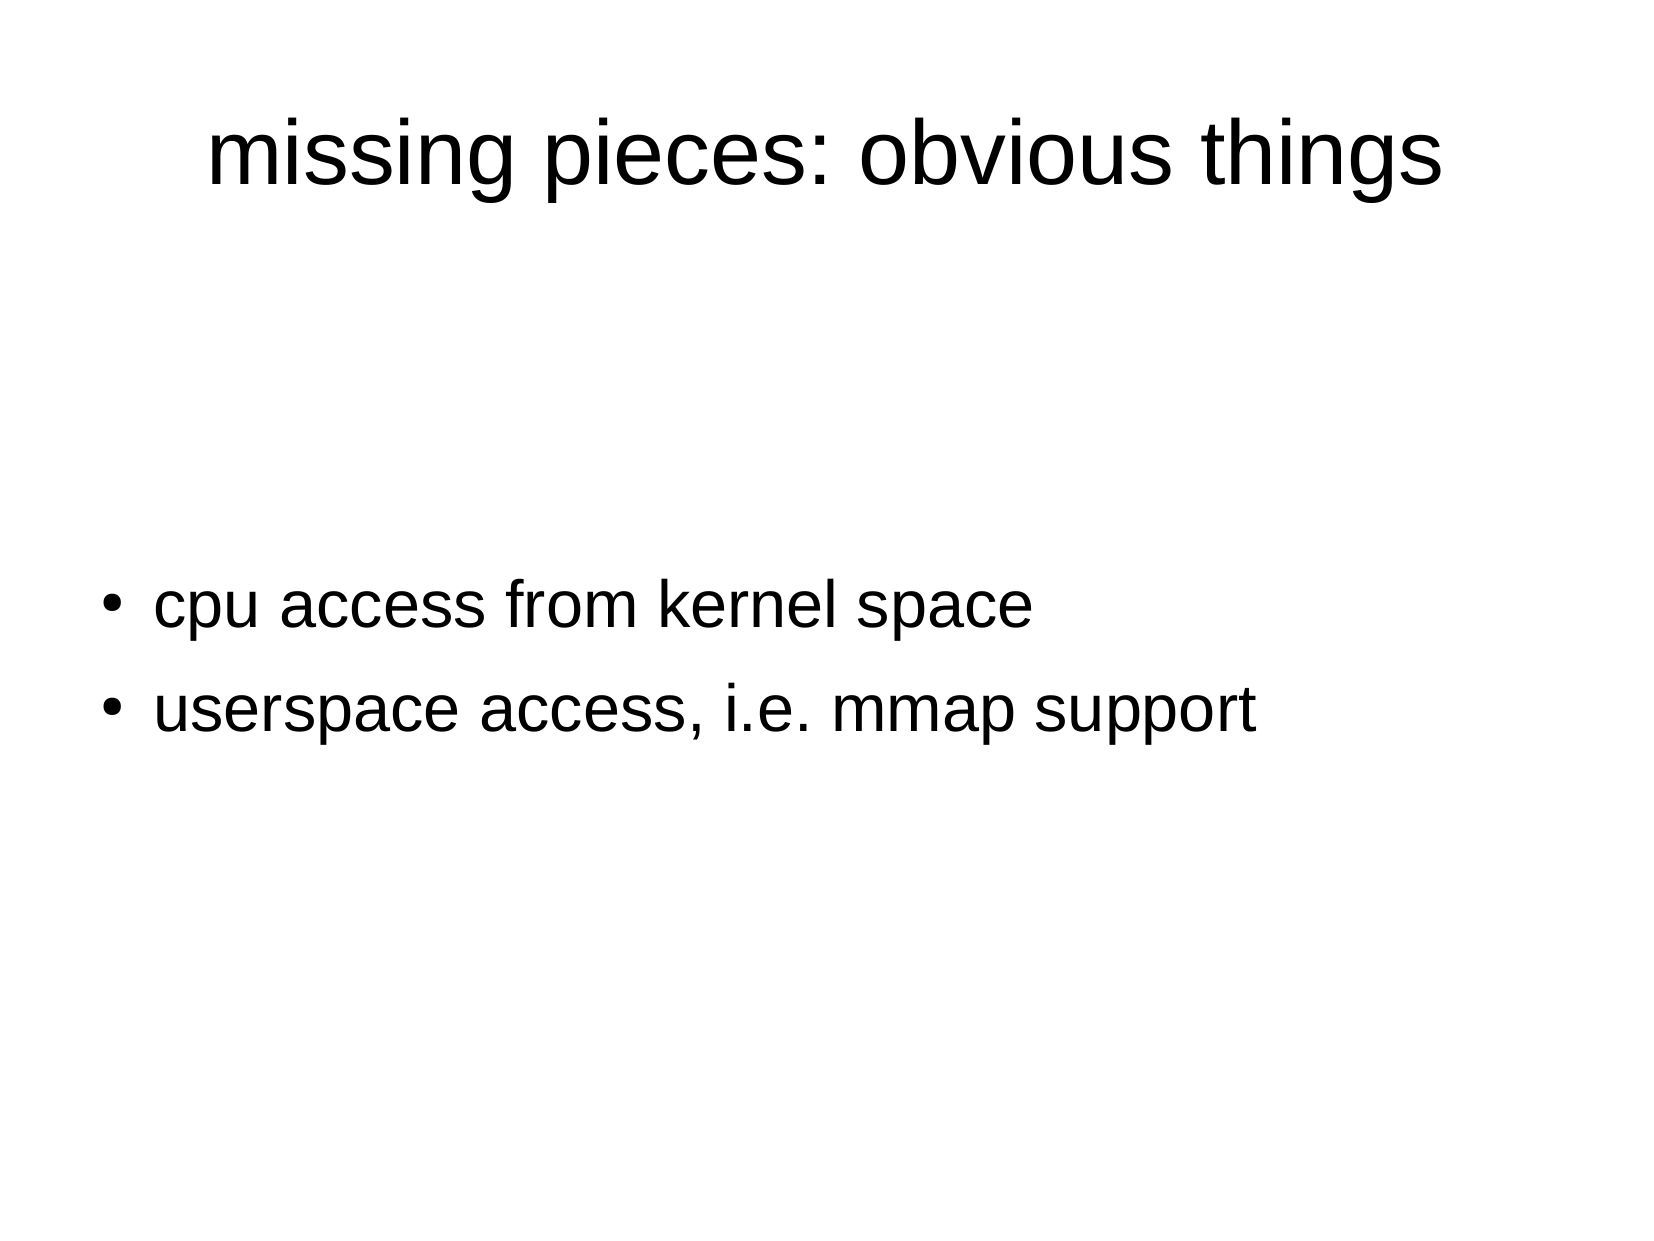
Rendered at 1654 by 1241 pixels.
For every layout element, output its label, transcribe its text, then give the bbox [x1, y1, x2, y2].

title missing pieces: obvious things [82, 49, 1571, 257]
list cpu access from kernel space userspace access, i.e. mmap support [82, 566, 1571, 1109]
